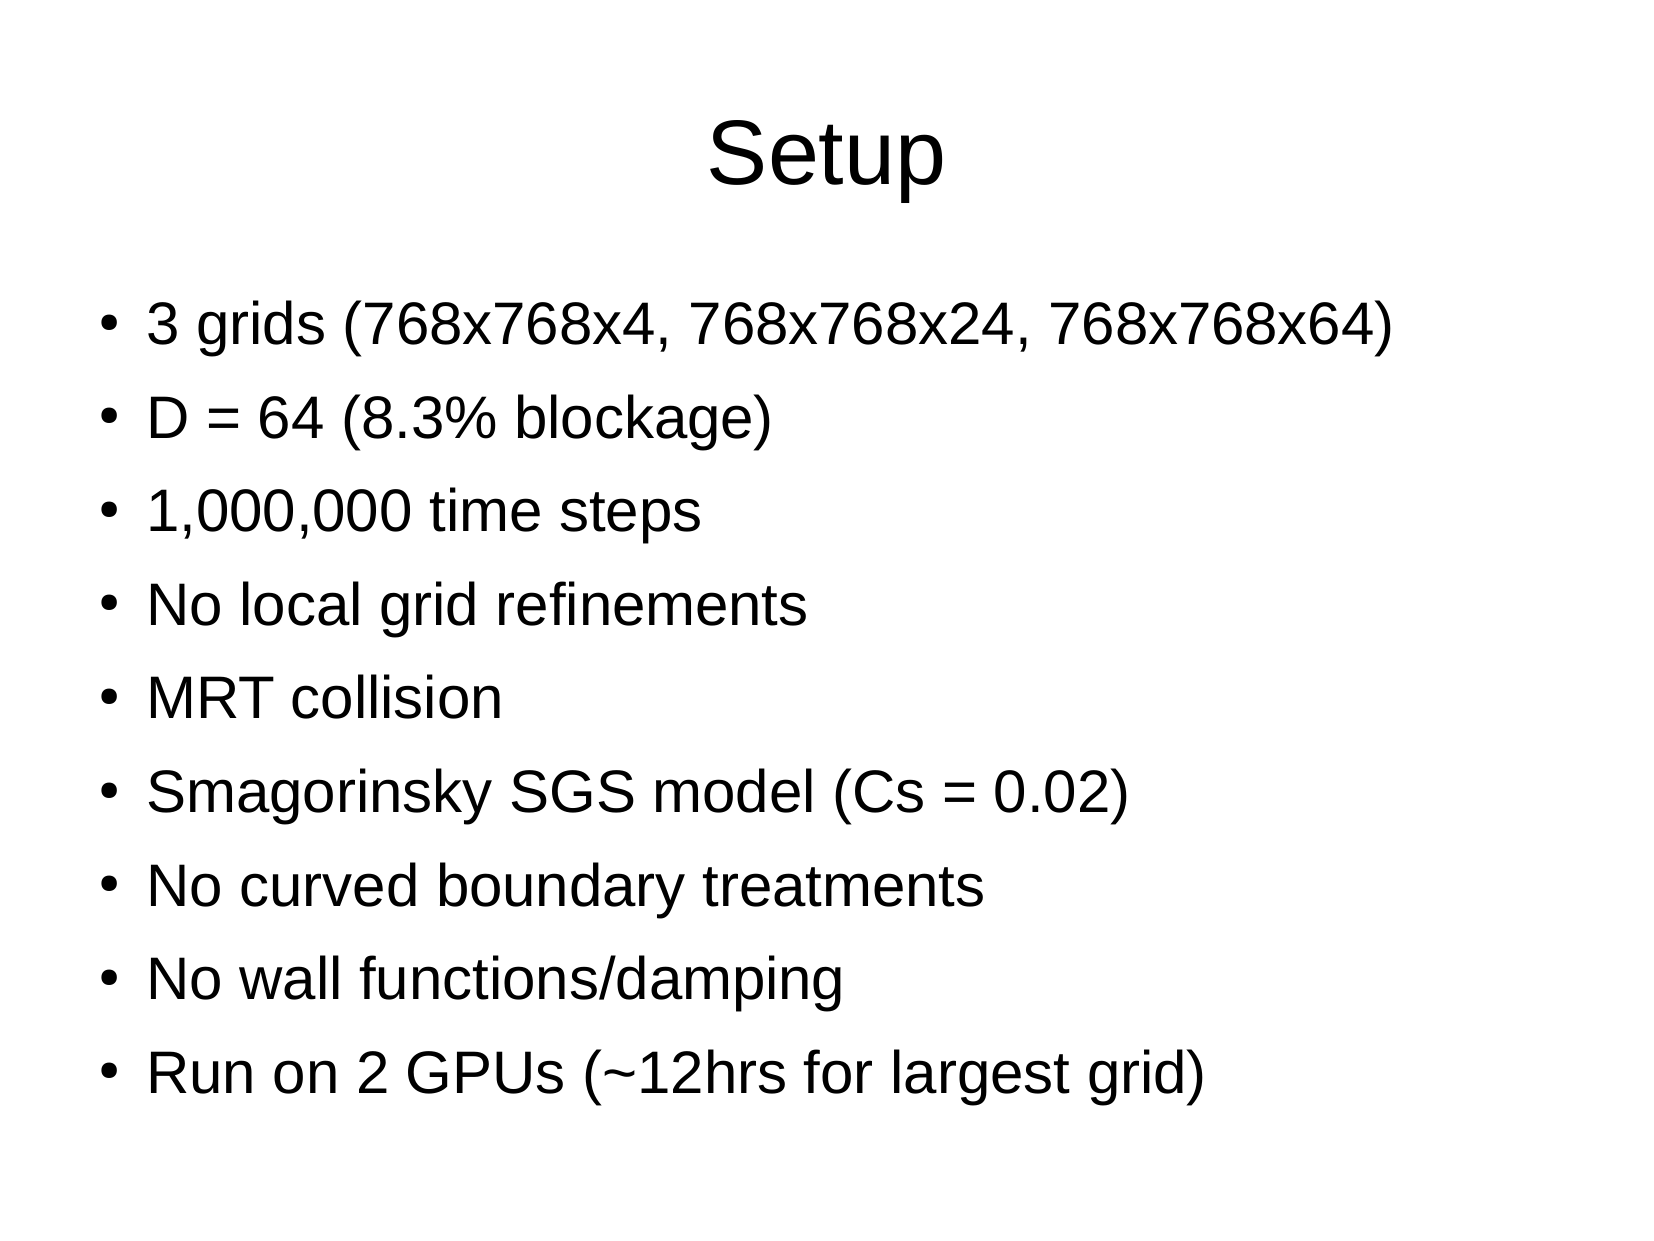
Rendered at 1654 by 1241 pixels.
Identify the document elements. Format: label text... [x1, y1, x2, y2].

list 3 grids (768x768x4, 768x768x24, 768x768x64) D = 64 (8.3% blockage) 1,000,000 time steps No local grid refinements MRT collision Smagorinsky SGS model (Cs = 0.02) No curved boundary treatments No wall functions/damping Run on 2 GPUs (~12hrs for largest grid) [82, 290, 1571, 1109]
title Setup [82, 49, 1571, 257]
